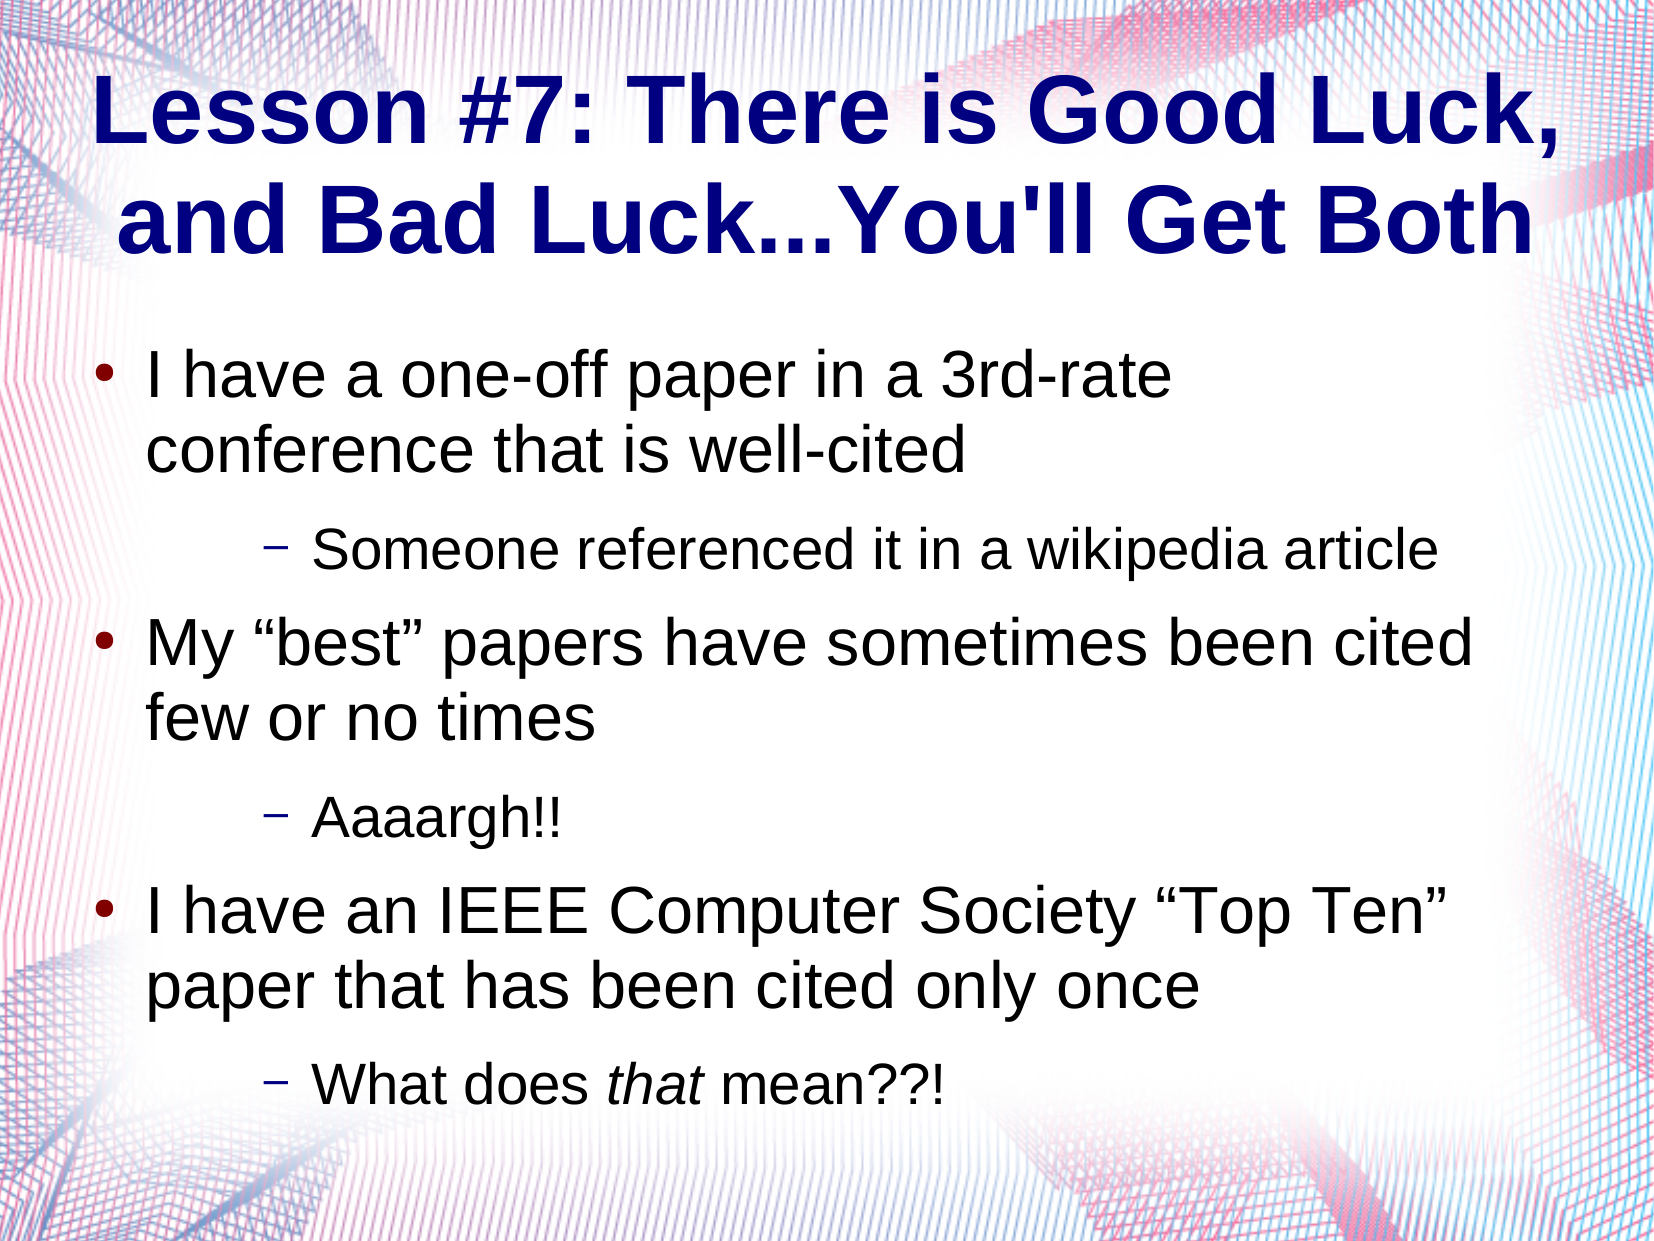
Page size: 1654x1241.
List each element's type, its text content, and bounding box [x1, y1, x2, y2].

picture [0, 0, 1654, 1241]
list I have a one-off paper in a 3rd-rate conference that is well-cited Someone referenced it in a wikipedia article My “best” papers have sometimes been cited few or no times Aaaargh!! I have an IEEE Computer Society “Top Ten” paper that has been cited only once What does that mean??! [75, 337, 1493, 1241]
title Lesson #7: There is Good Luck, and Bad Luck...You'll Get Both [82, 55, 1571, 274]
